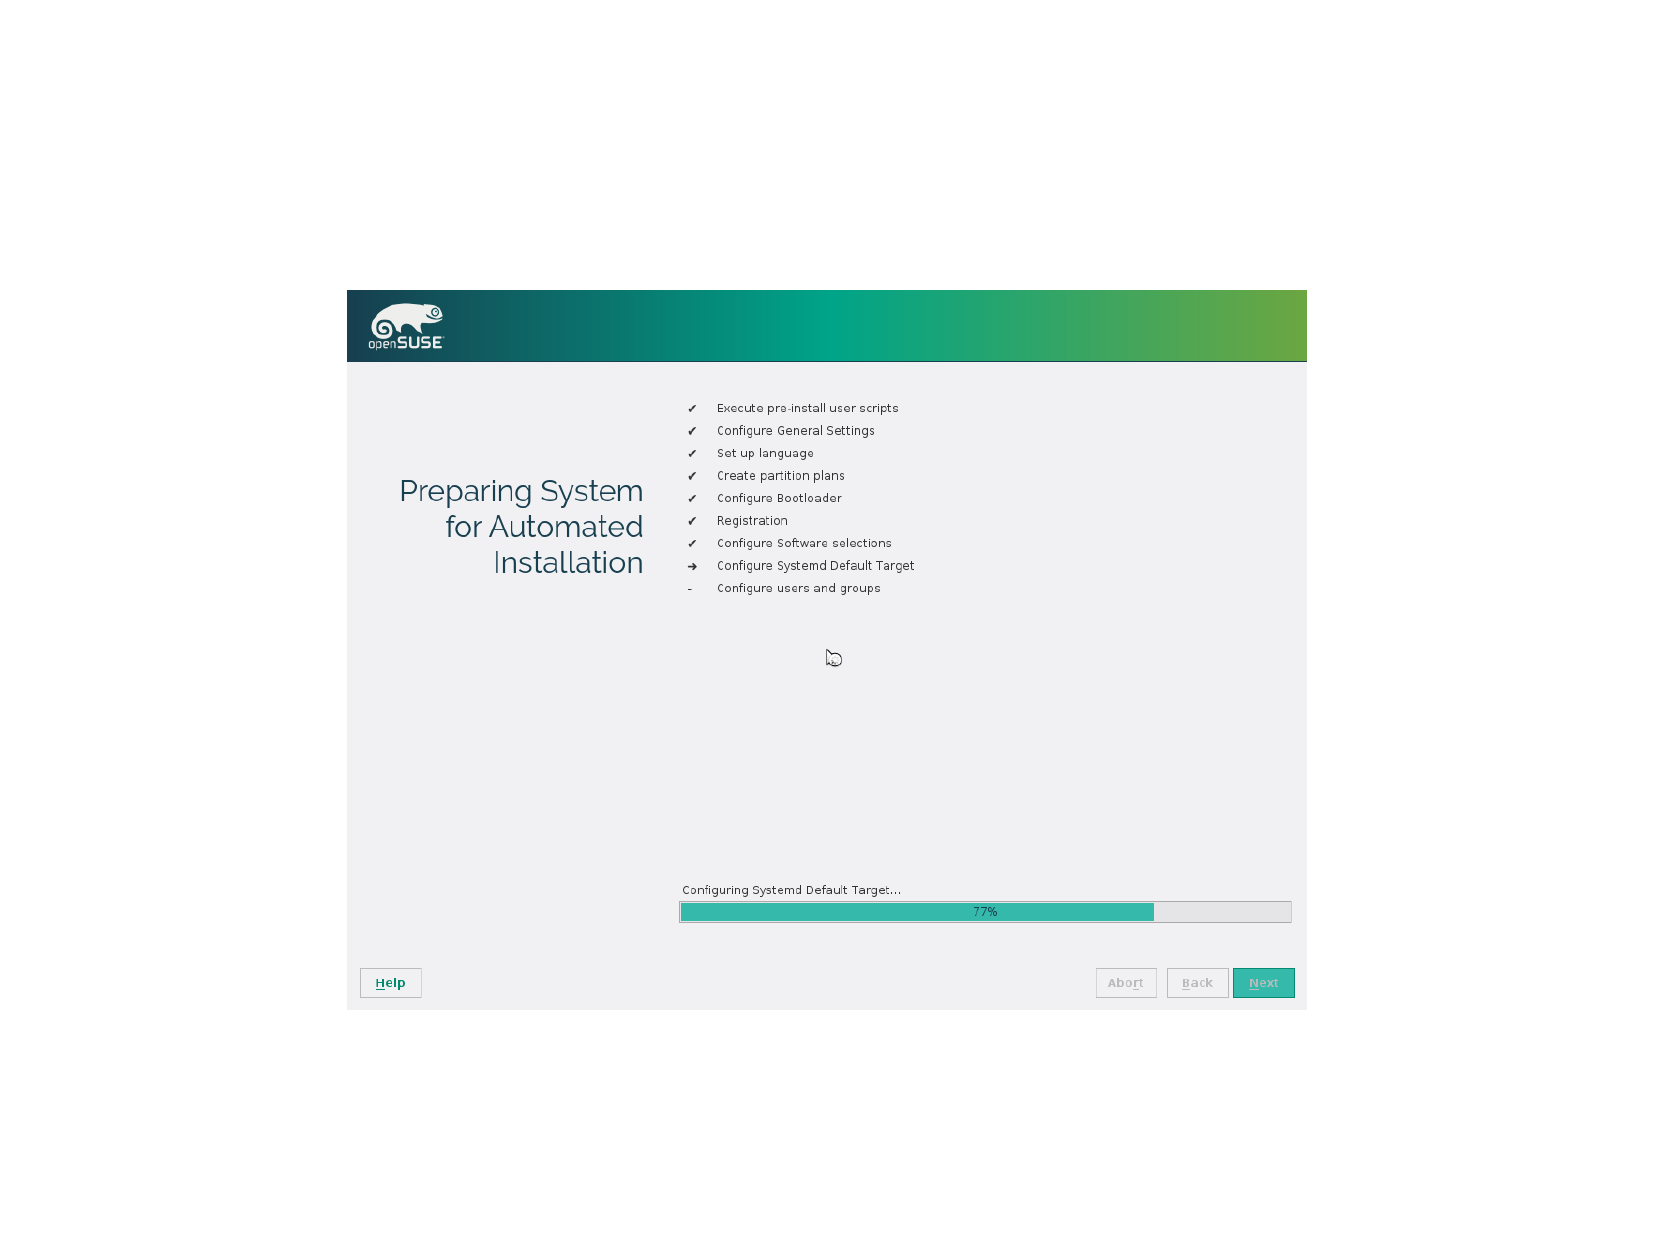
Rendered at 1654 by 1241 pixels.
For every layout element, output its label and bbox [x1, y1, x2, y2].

picture [347, 290, 1307, 1010]
